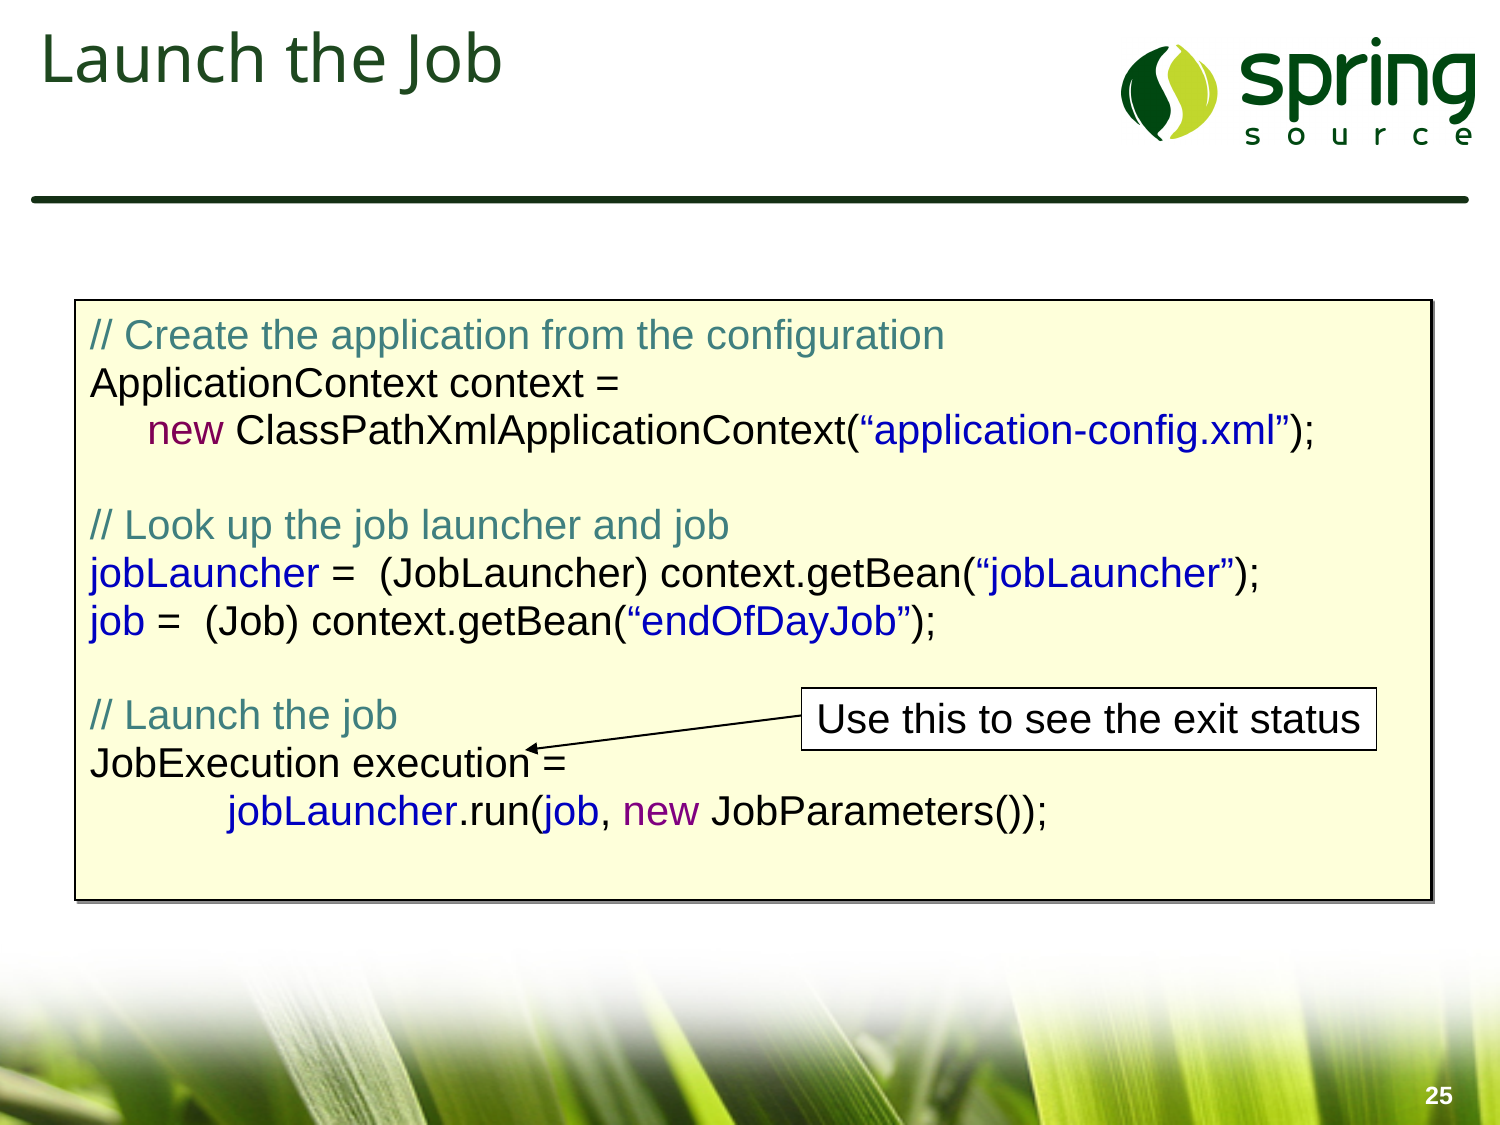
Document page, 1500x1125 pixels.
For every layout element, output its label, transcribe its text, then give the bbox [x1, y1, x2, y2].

text_box Use this to see the exit status [801, 687, 1377, 750]
picture [1121, 37, 1475, 145]
title Launch the Job [24, 0, 1300, 113]
text_box // Create the application from the configuration ApplicationContext context = new ClassPathXmlApplicationContext(“application-config.xml”); // Look up the job launcher and job jobLauncher = (JobLauncher) context.getBean(“jobLauncher”); job = (Job) context.getBean(“endOfDayJob”); // Launch the job JobExecution execution = jobLauncher.run(job, new JobParameters()); [75, 299, 1432, 901]
picture [0, 944, 1500, 1125]
